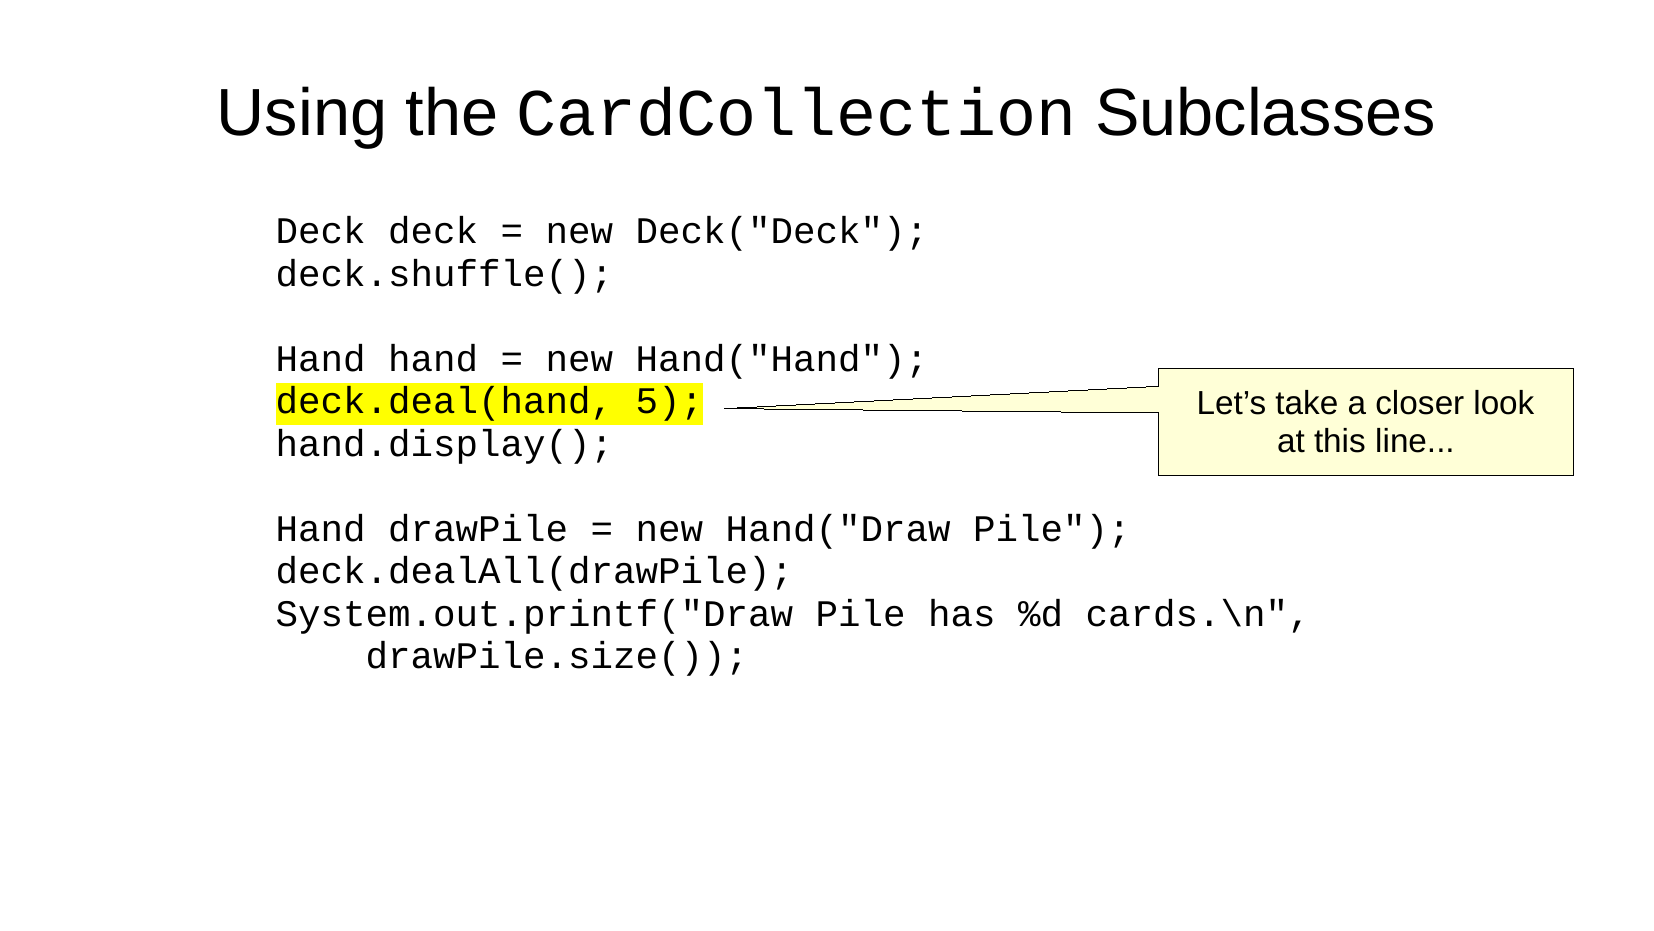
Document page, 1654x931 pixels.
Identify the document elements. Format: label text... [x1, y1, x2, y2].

text_box Deck deck = new Deck("Deck"); deck.shuffle(); Hand hand = new Hand("Hand"); deck.deal(hand, 5); hand.display(); Hand drawPile = new Hand("Draw Pile"); deck.dealAll(drawPile); System.out.printf("Draw Pile has %d cards.\n", drawPile.size()); [260, 204, 1326, 731]
title Using the CardCollection Subclasses [82, 37, 1571, 193]
text_box Let’s take a closer look at this line... [724, 368, 1574, 476]
